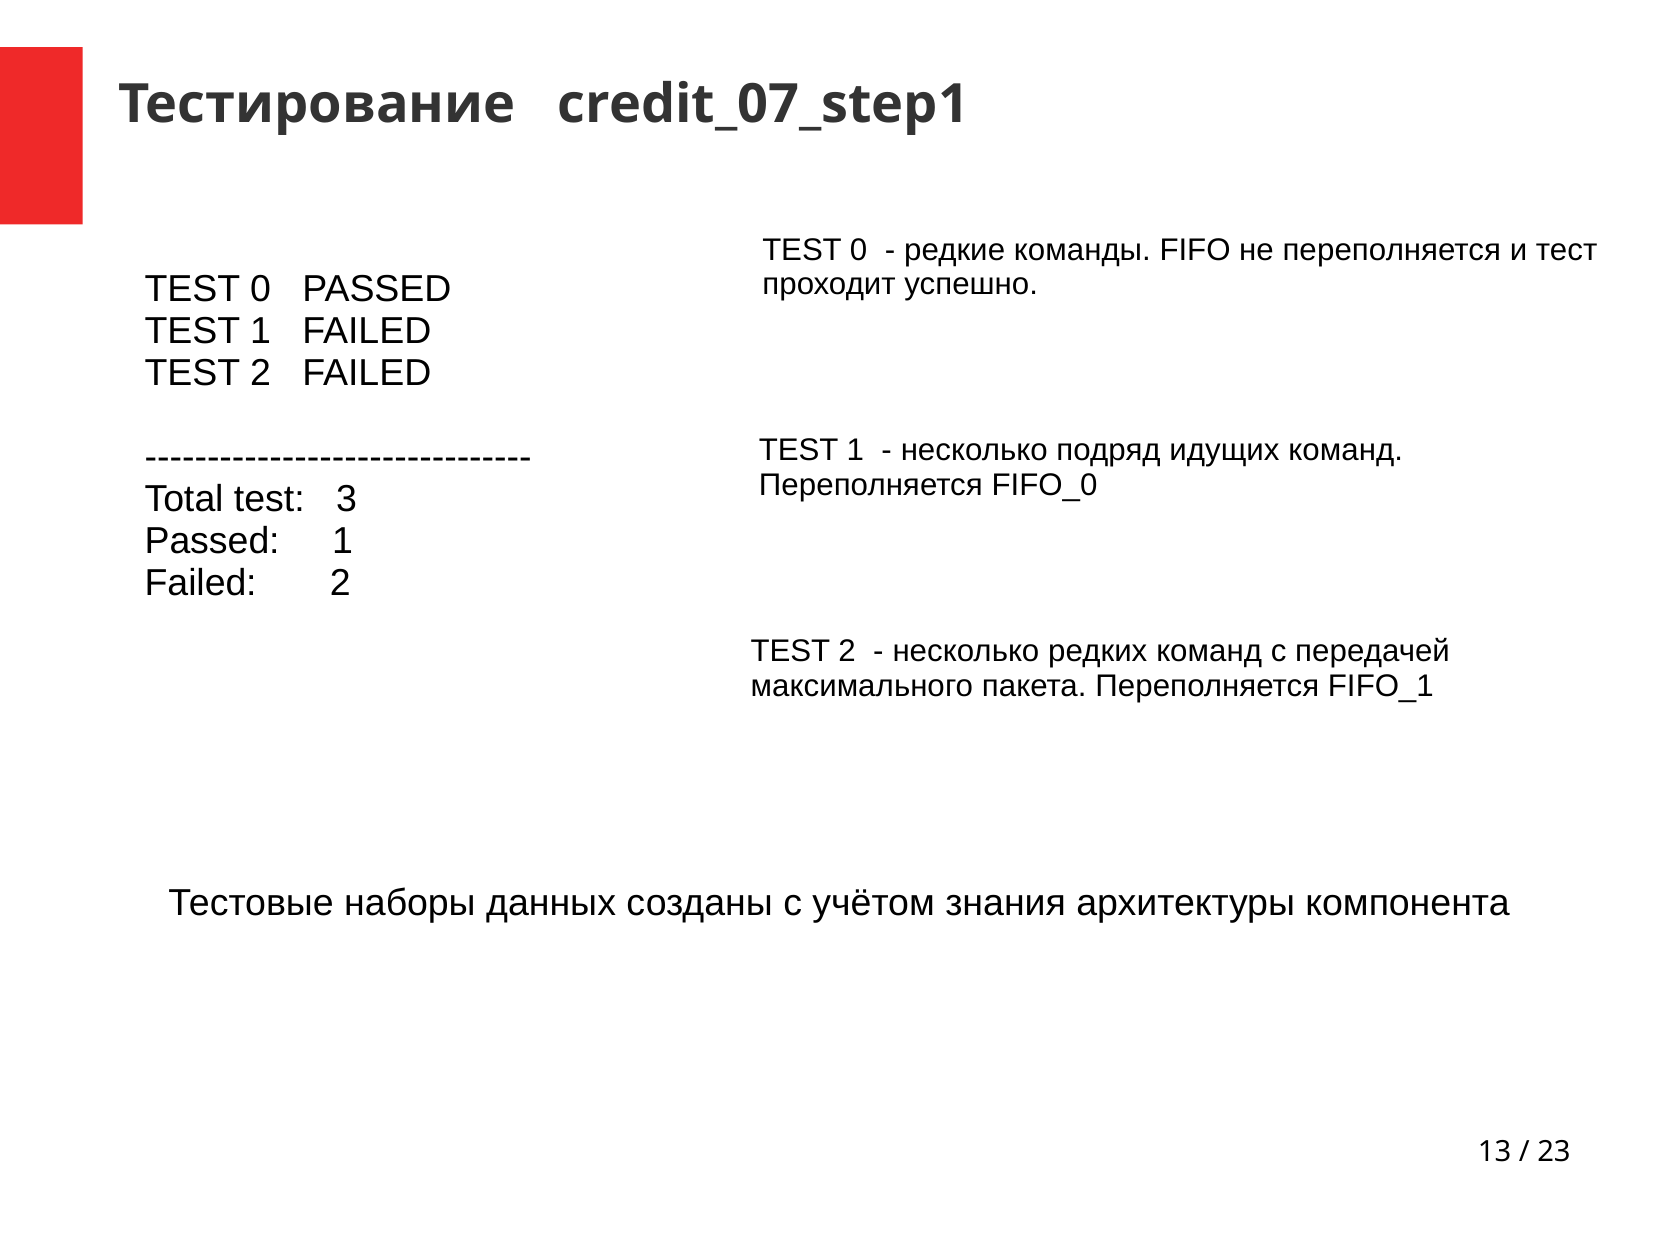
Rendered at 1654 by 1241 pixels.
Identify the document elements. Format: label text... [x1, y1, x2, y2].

title Тестирование credit_07_step1 [118, 49, 1571, 154]
text_box TEST 2 - несколько редких команд c передачей максимального пакета. Переполняется FIFO_1 [735, 625, 1619, 768]
text_box TEST 0 - редкие команды. FIFO не переполняется и тест проходит успешно. [747, 224, 1630, 367]
text_box Тестовые наборы данных созданы с учётом знания архитектуры компонента [153, 874, 1595, 1063]
text_box TEST 0 PASSED TEST 1 FAILED TEST 2 FAILED ------------------------------- Total test: 3 Passed: 1 Failed: 2 [129, 259, 548, 607]
text_box TEST 1 - несколько подряд идущих команд. Переполняется FIFO_0 [744, 425, 1627, 567]
